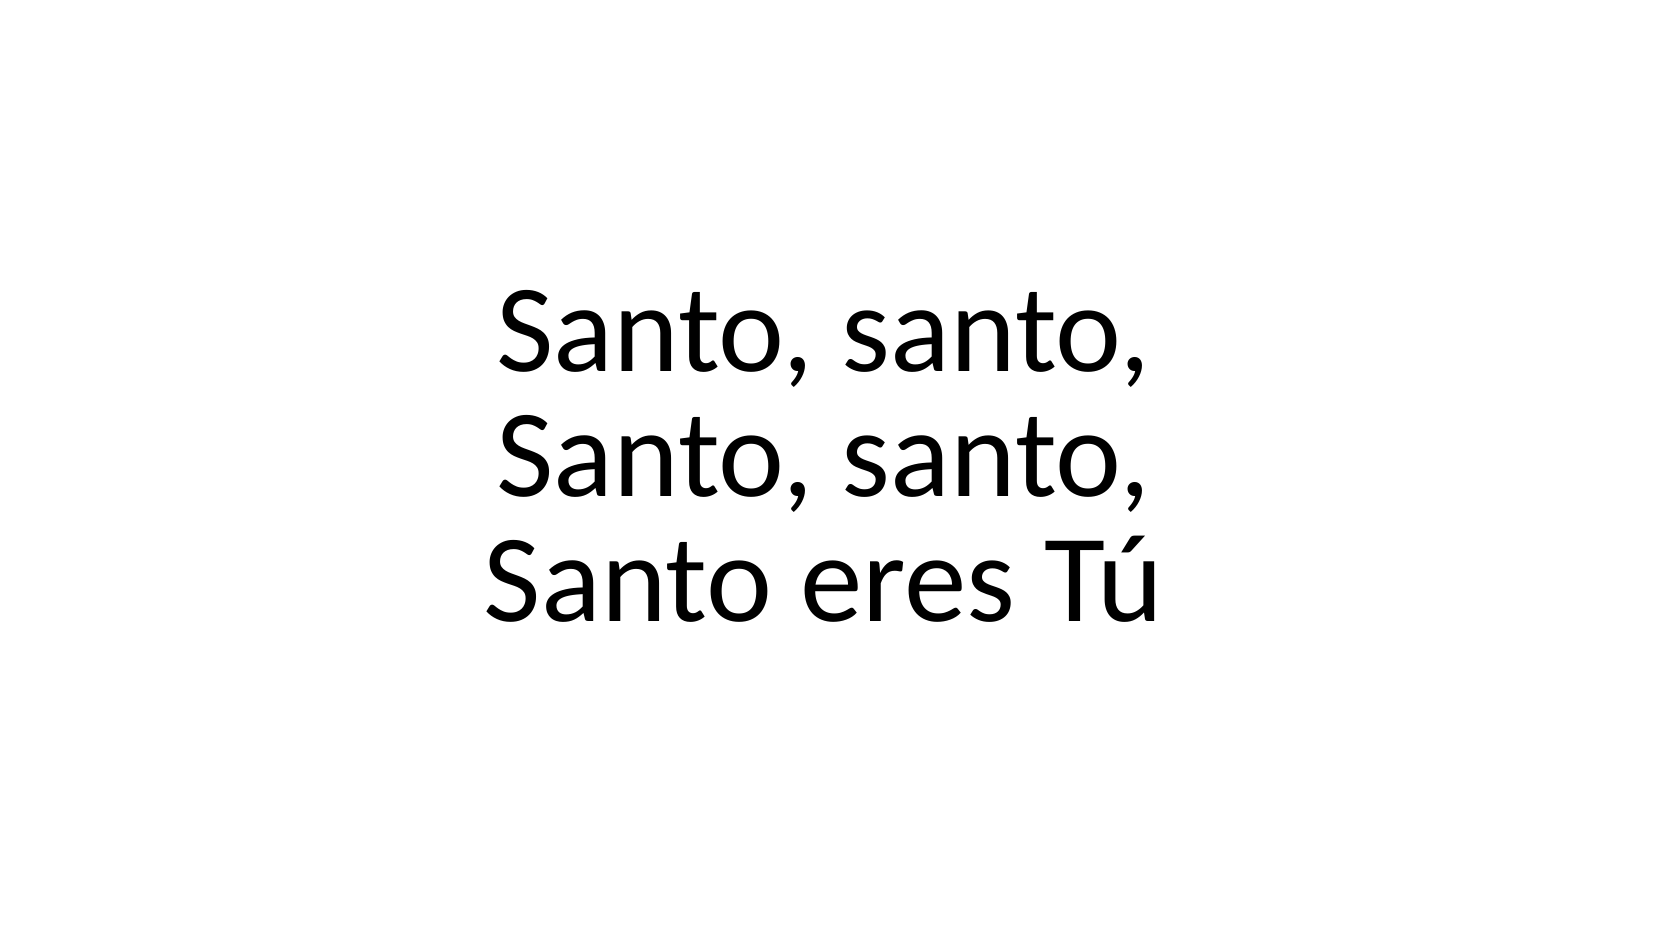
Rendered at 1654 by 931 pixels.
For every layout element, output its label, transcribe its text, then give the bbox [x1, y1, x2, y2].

title Santo, santo, Santo, santo, Santo eres Tú [0, 0, 1654, 931]
